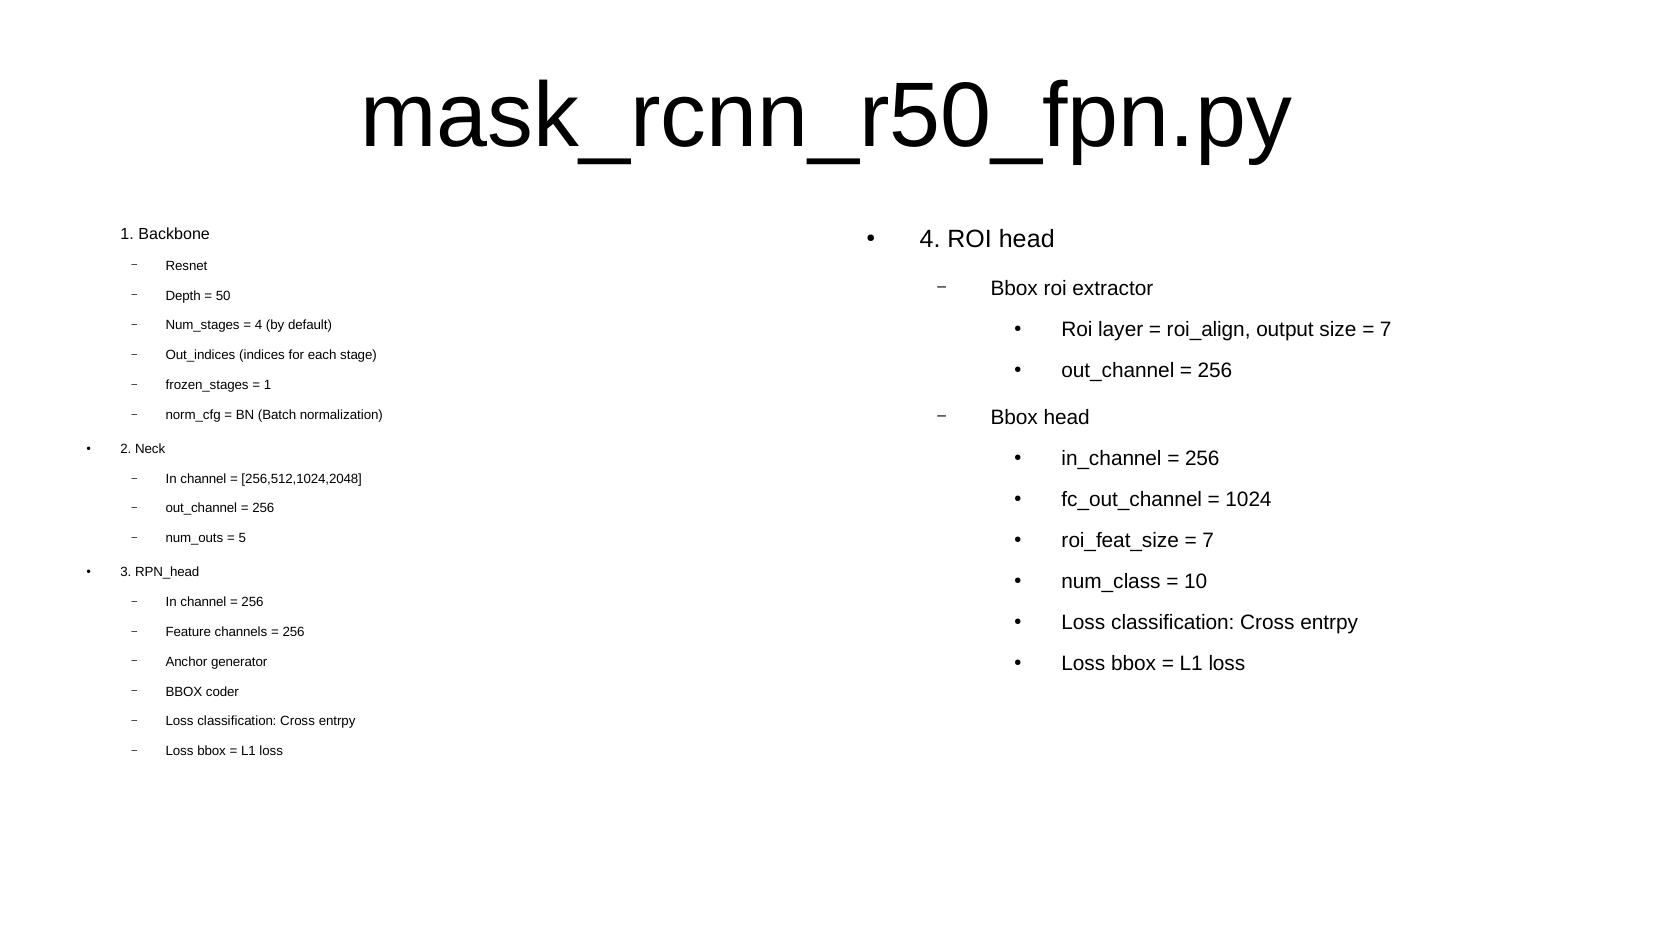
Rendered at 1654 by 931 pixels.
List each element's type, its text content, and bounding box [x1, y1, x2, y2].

list 4. ROI head Bbox roi extractor Roi layer = roi_align, output size = 7 out_channel = 256 Bbox head in_channel = 256 fc_out_channel = 1024 roi_feat_size = 7 num_class = 10 Loss classification: Cross entrpy Loss bbox = L1 loss [848, 225, 1576, 765]
list 1. Backbone Resnet Depth = 50 Num_stages = 4 (by default) Out_indices (indices for each stage) frozen_stages = 1 norm_cfg = BN (Batch normalization) 2. Neck In channel = [256,512,1024,2048] out_channel = 256 num_outs = 5 3. RPN_head In channel = 256 Feature channels = 256 Anchor generator BBOX coder Loss classification: Cross entrpy Loss bbox = L1 loss [75, 225, 802, 765]
title mask_rcnn_r50_fpn.py [82, 37, 1571, 193]
